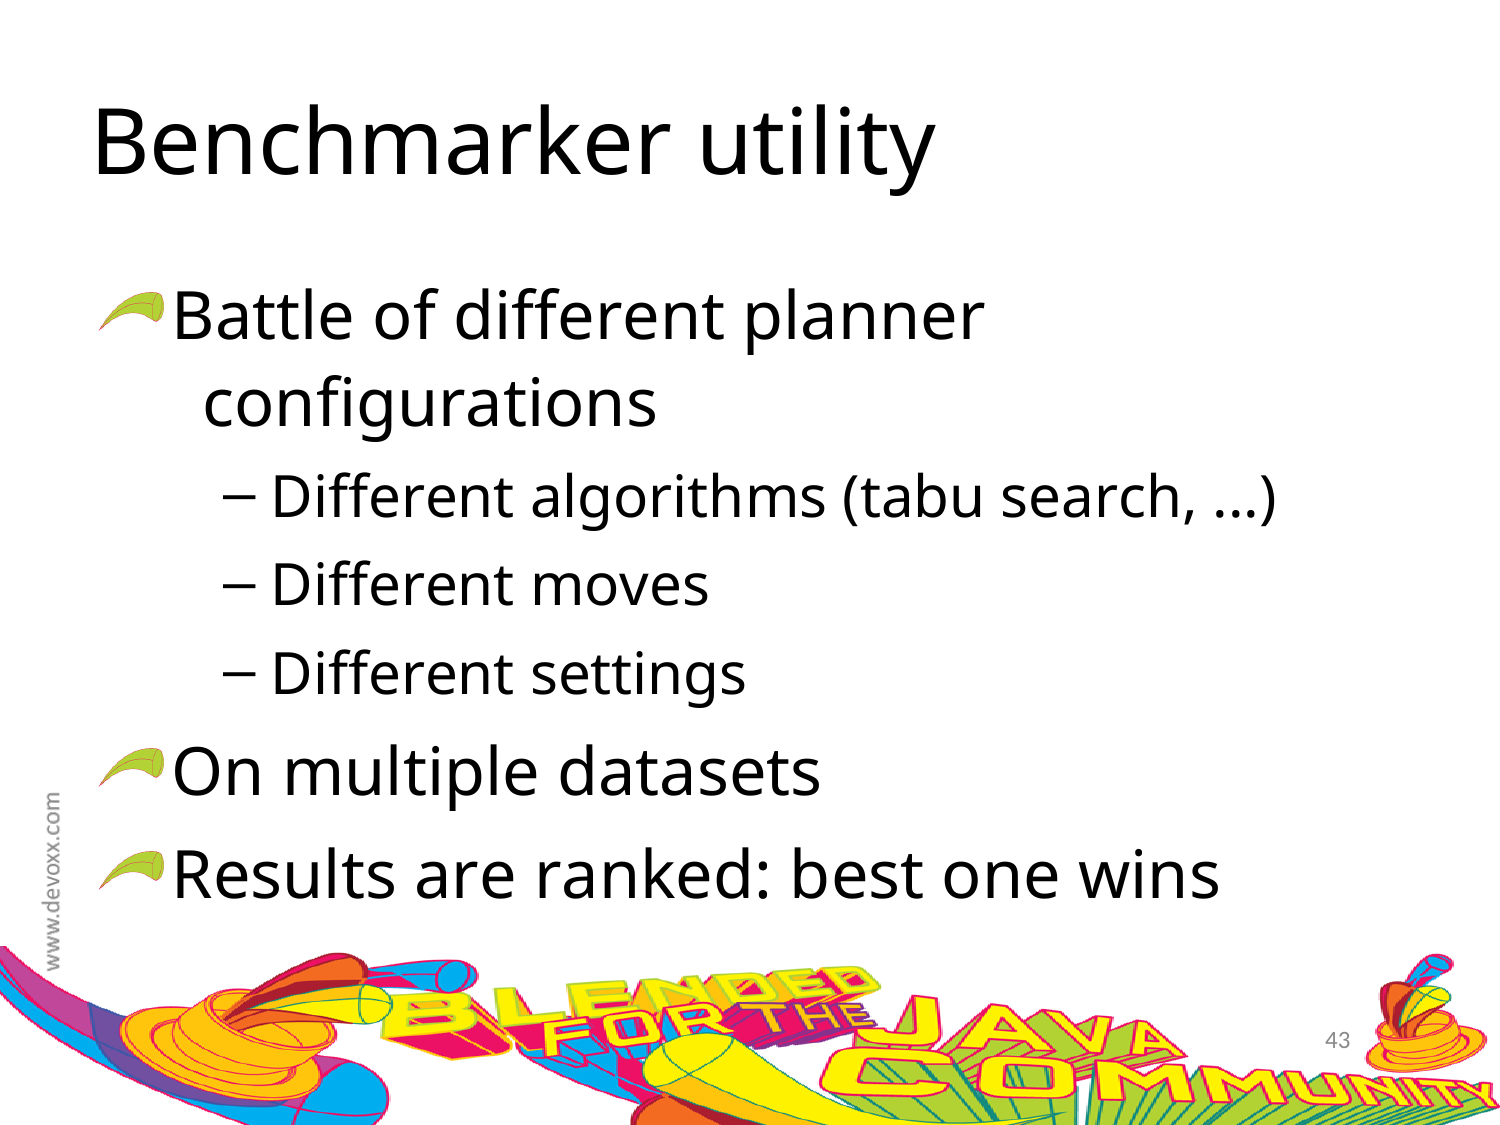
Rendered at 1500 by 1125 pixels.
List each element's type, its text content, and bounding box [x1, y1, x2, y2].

picture [0, 757, 1500, 1125]
title Benchmarker utility [75, 45, 1426, 233]
list Battle of different planner configurations Different algorithms (tabu search, ...) Different moves Different settings On multiple datasets Results are ranked: best one wins [75, 262, 1463, 820]
picture [90, 846, 172, 895]
